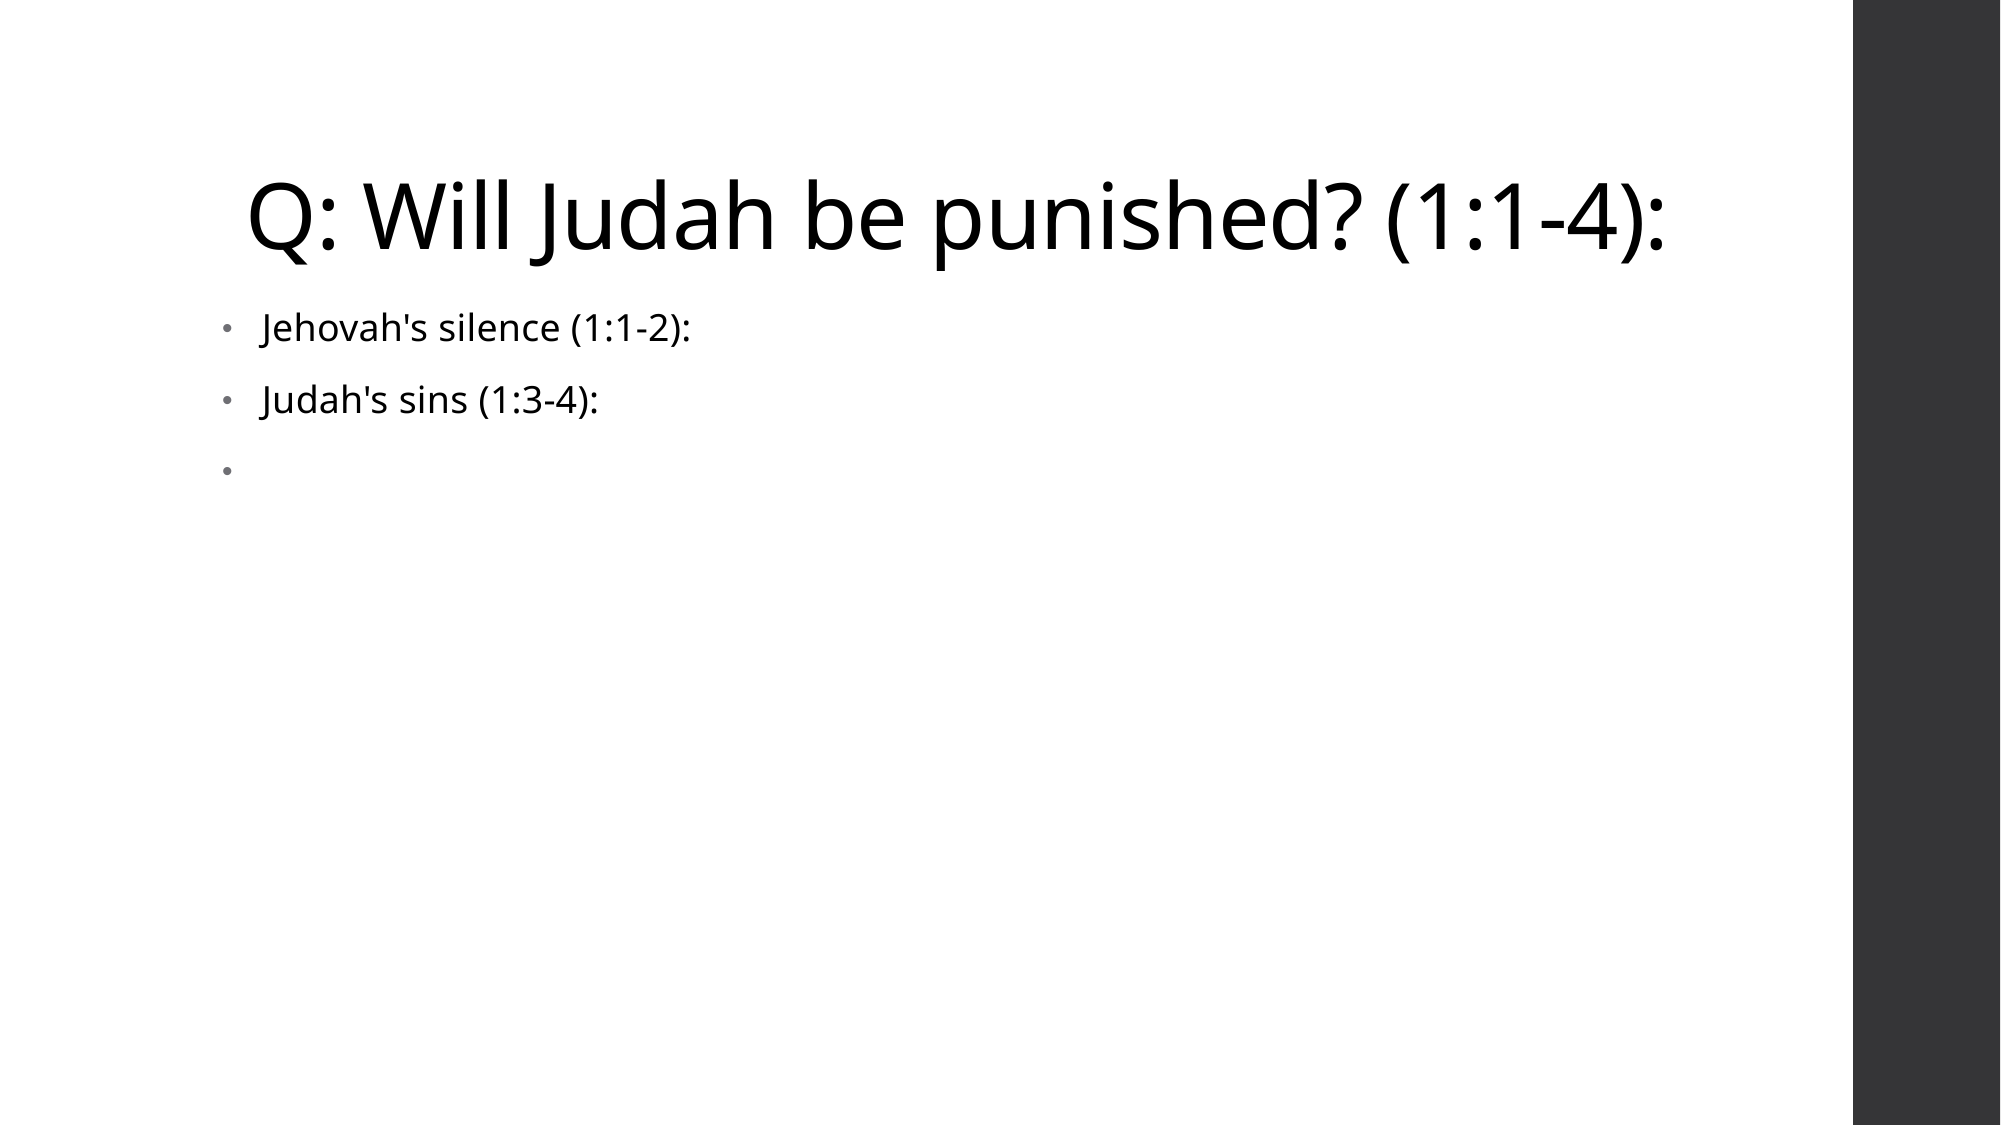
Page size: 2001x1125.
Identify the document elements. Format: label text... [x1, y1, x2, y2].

list Jehovah's silence (1:1-2): Judah's sins (1:3-4): [206, 299, 1617, 1014]
title Q: Will Judah be punished? (1:1-4): [206, 60, 1797, 278]
